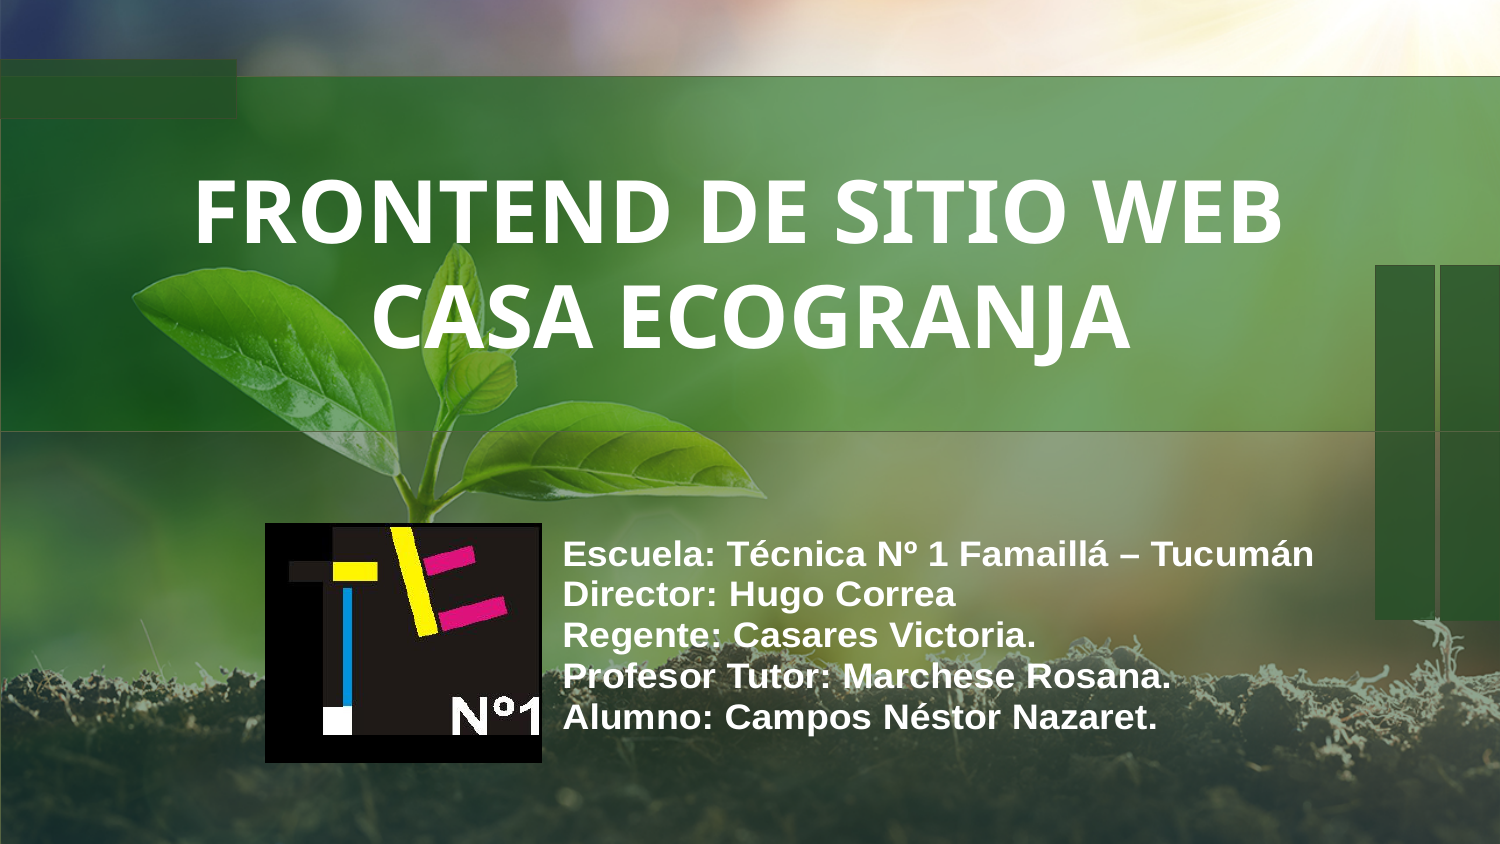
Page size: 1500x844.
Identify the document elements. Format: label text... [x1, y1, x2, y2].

text_box [0, 59, 1500, 844]
picture [265, 523, 442, 763]
chart [442, 501, 1500, 786]
title FRONTEND DE SITIO WEB CASA ECOGRANJA [85, 150, 1415, 382]
picture [0, 0, 1500, 76]
